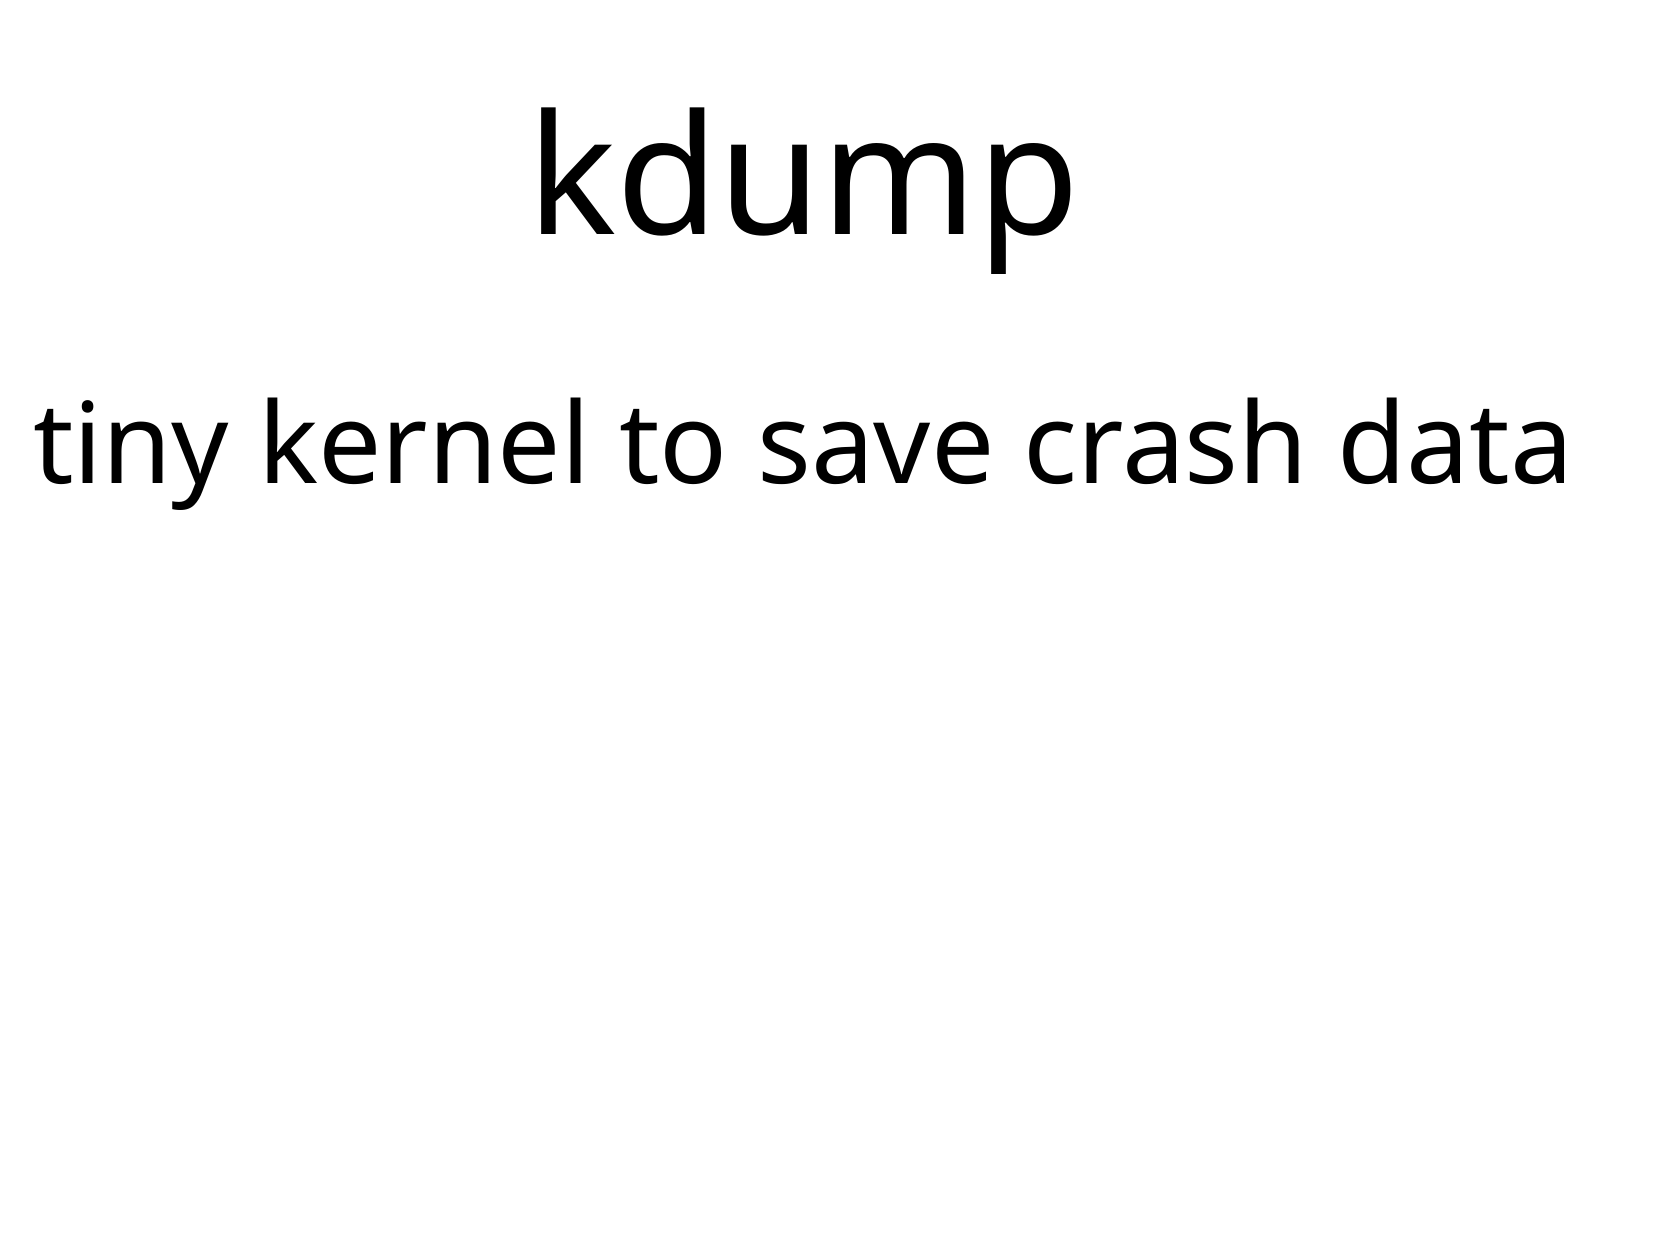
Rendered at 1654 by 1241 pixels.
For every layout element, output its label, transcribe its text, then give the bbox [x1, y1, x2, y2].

text_box kdump tiny kernel to save crash data [18, 49, 1636, 470]
